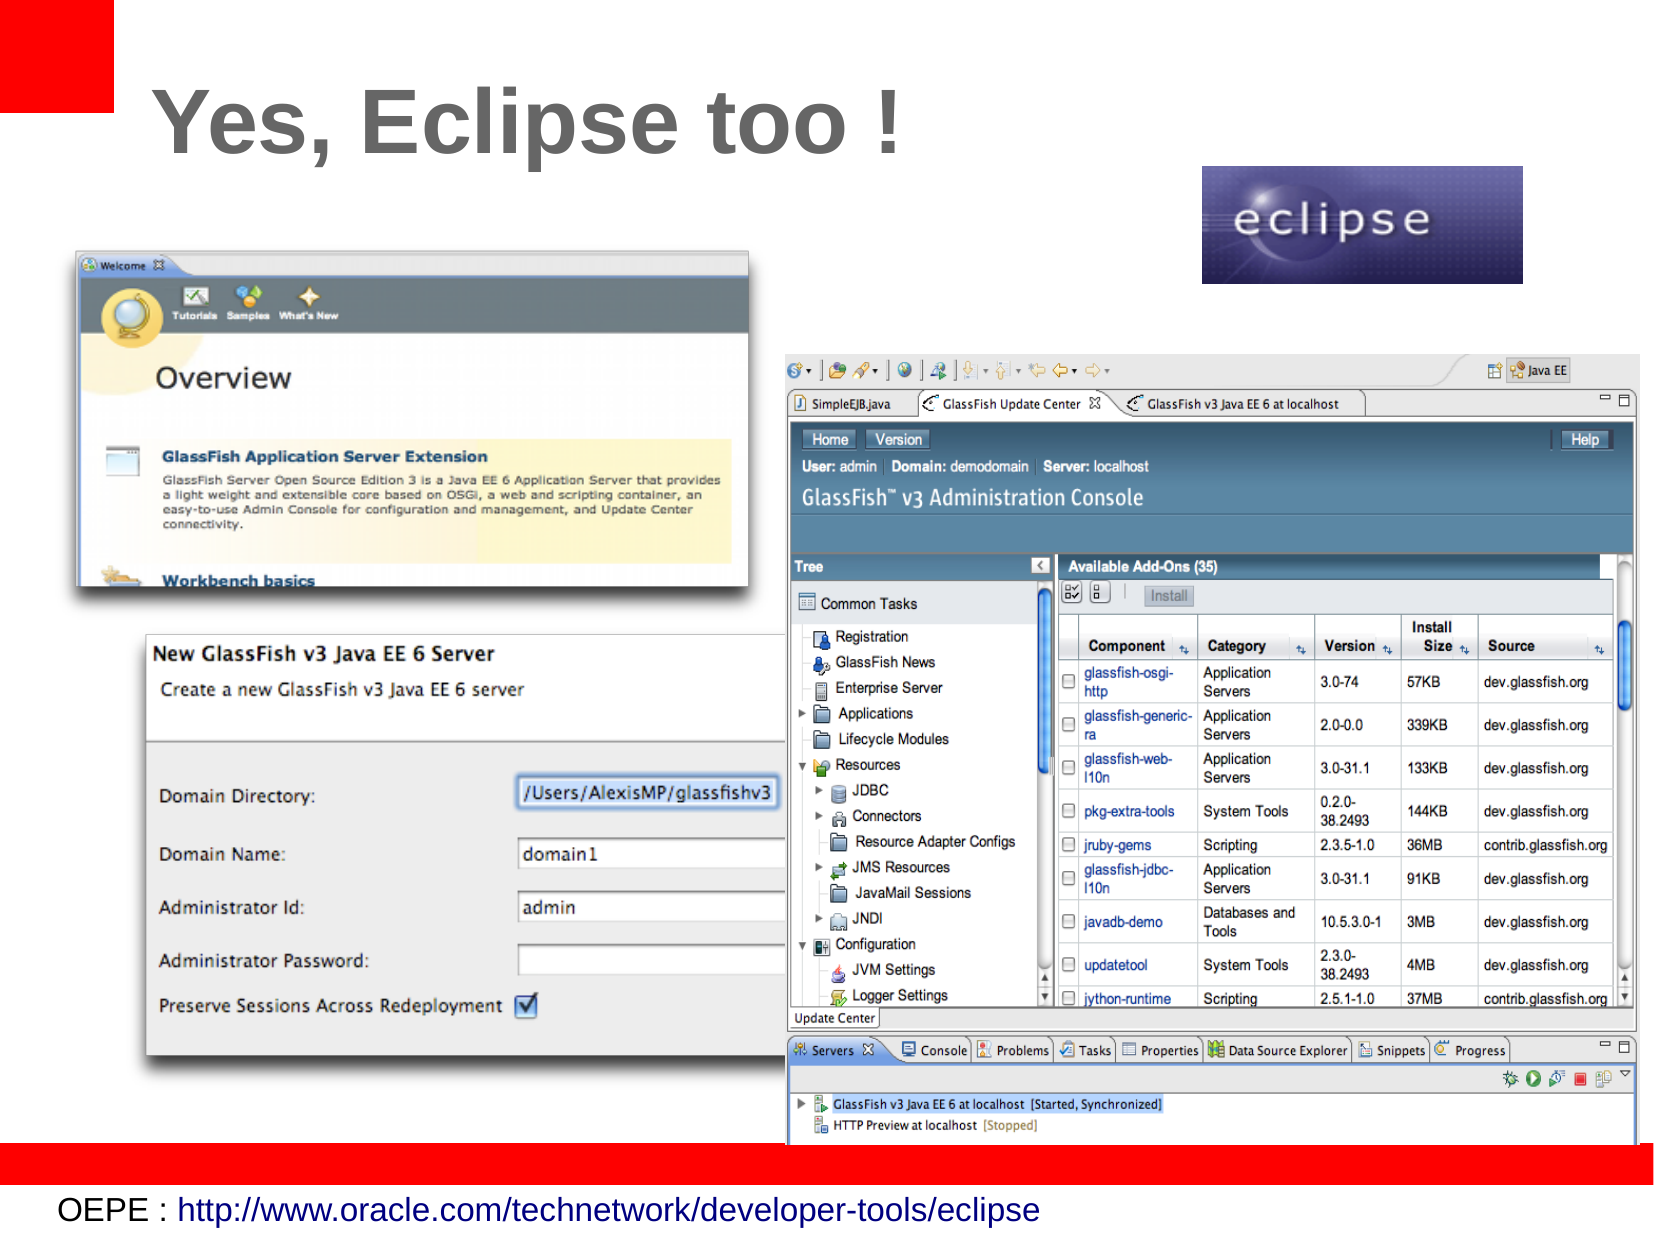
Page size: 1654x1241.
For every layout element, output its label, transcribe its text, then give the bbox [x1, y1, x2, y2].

title Yes, Eclipse too ! [149, 31, 1595, 212]
text_box OEPE : http://www.oracle.com/technetwork/developer-tools/eclipse [42, 1184, 1276, 1241]
picture [1202, 166, 1523, 284]
picture [0, 240, 1654, 1185]
picture [0, 0, 114, 113]
